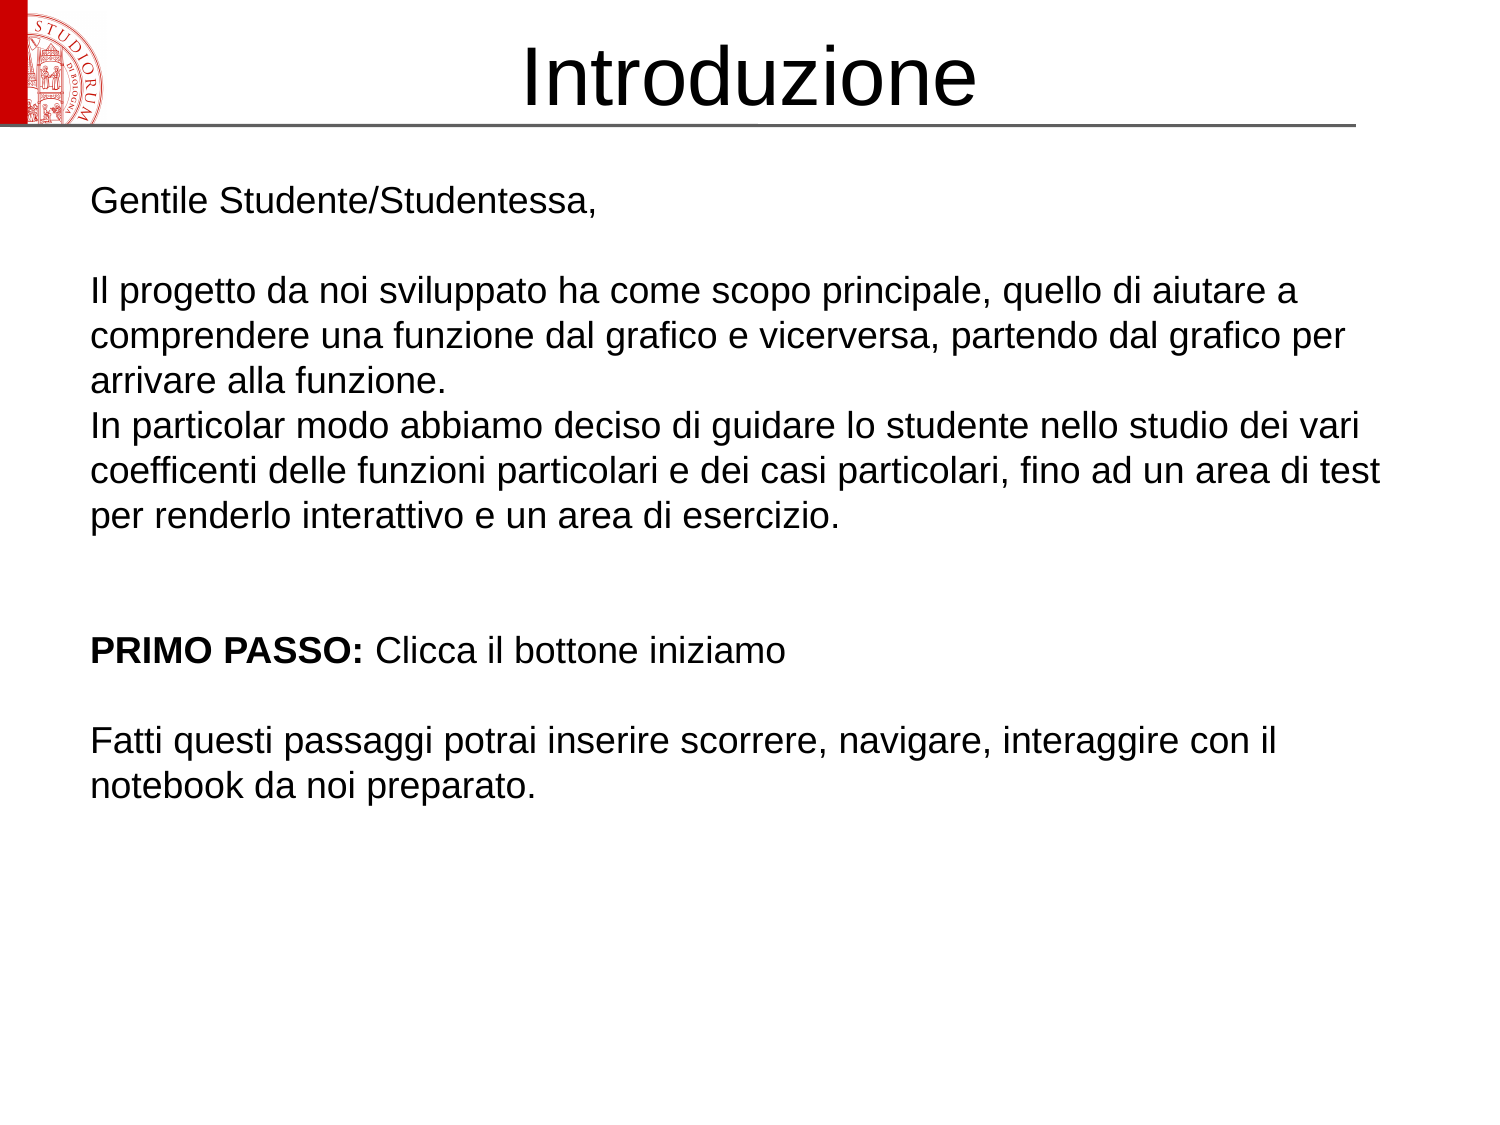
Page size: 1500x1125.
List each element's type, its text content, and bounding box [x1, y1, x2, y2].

list Gentile Studente/Studentessa, Il progetto da noi sviluppato ha come scopo principale, quello di aiutare a comprendere una funzione dal grafico e vicerversa, partendo dal grafico per arrivare alla funzione. In particolar modo abbiamo deciso di guidare lo studente nello studio dei vari coefficenti delle funzioni particolari e dei casi particolari, fino ad un area di test per renderlo interattivo e un area di esercizio. PRIMO PASSO: Clicca il bottone iniziamo Fatti questi passaggi potrai inserire scorrere, navigare, interaggire con il notebook da noi preparato. [75, 160, 1425, 1005]
title Introduzione [75, 7, 1425, 114]
picture [28, 11, 107, 123]
